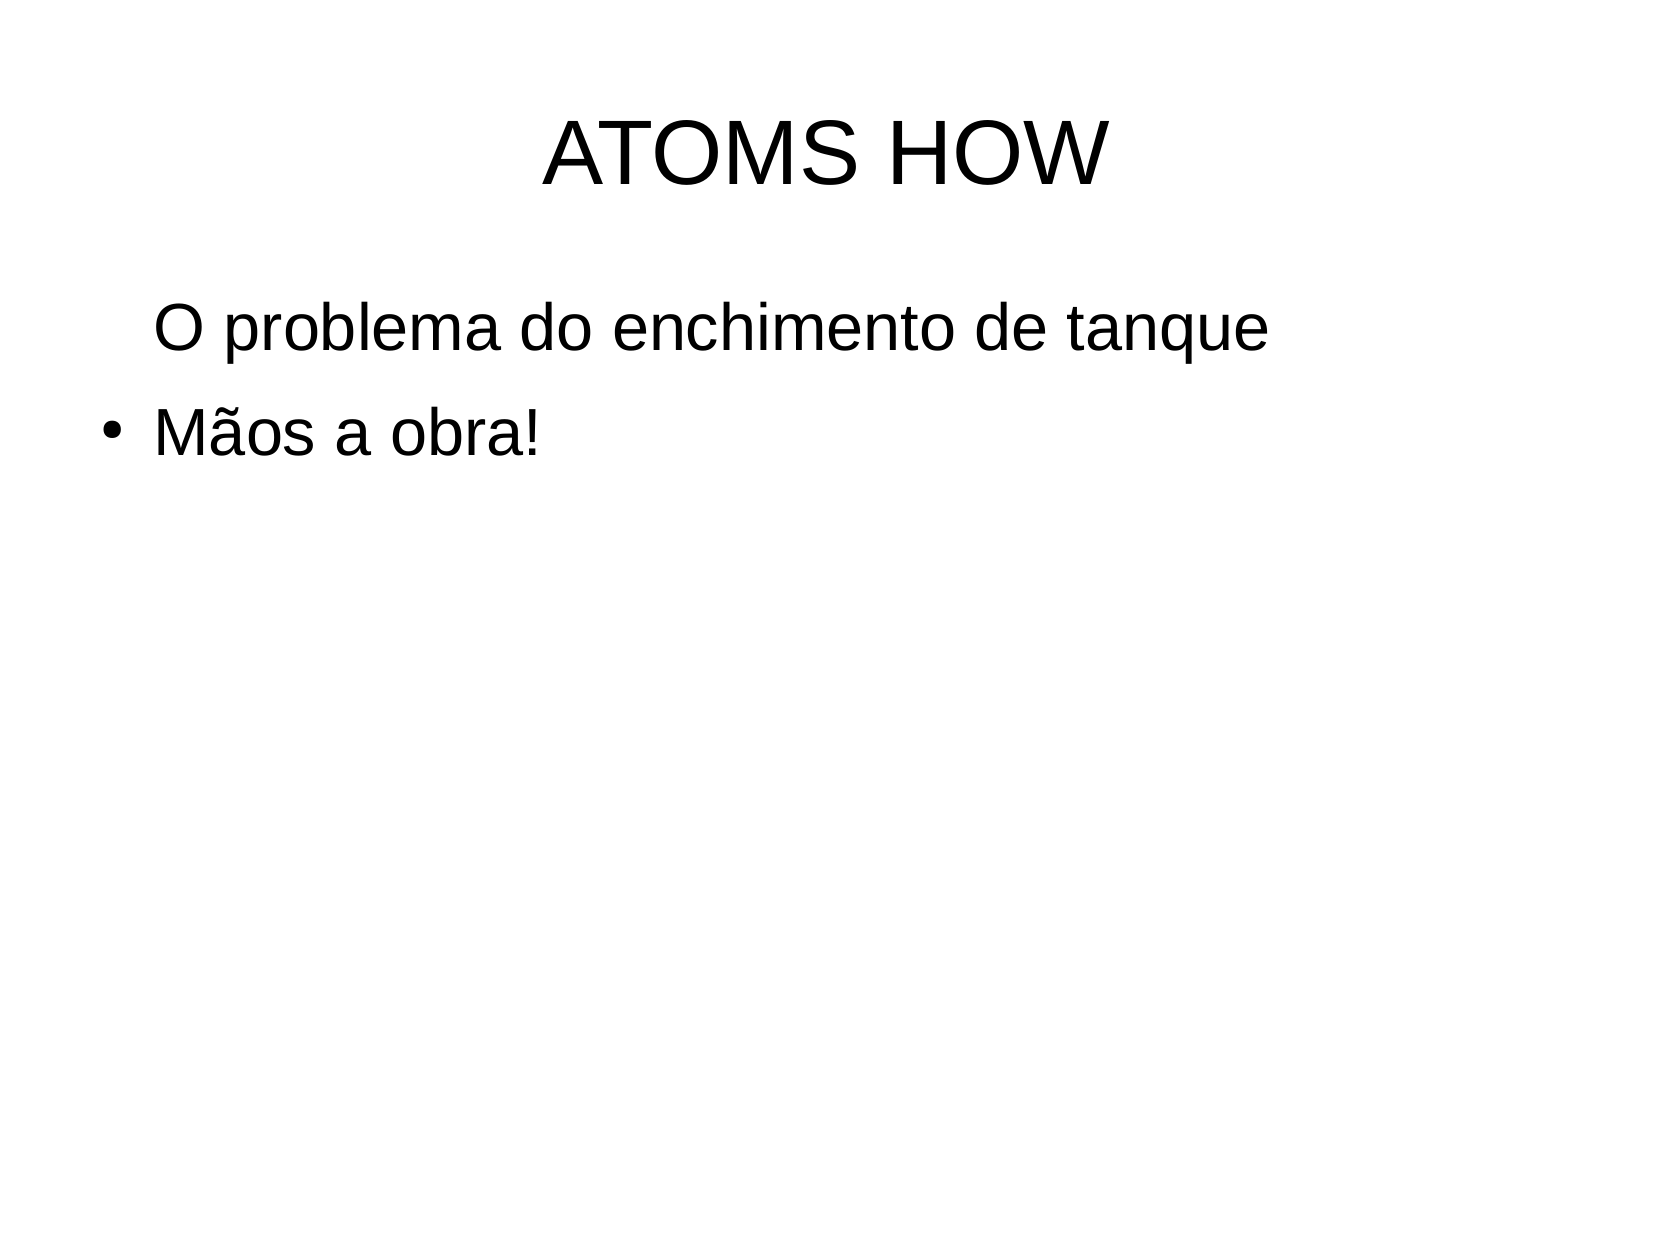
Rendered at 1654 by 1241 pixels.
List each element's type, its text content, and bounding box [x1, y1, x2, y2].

title ATOMS HOW [82, 49, 1571, 257]
list O problema do enchimento de tanque Mãos a obra! [82, 290, 1571, 1010]
